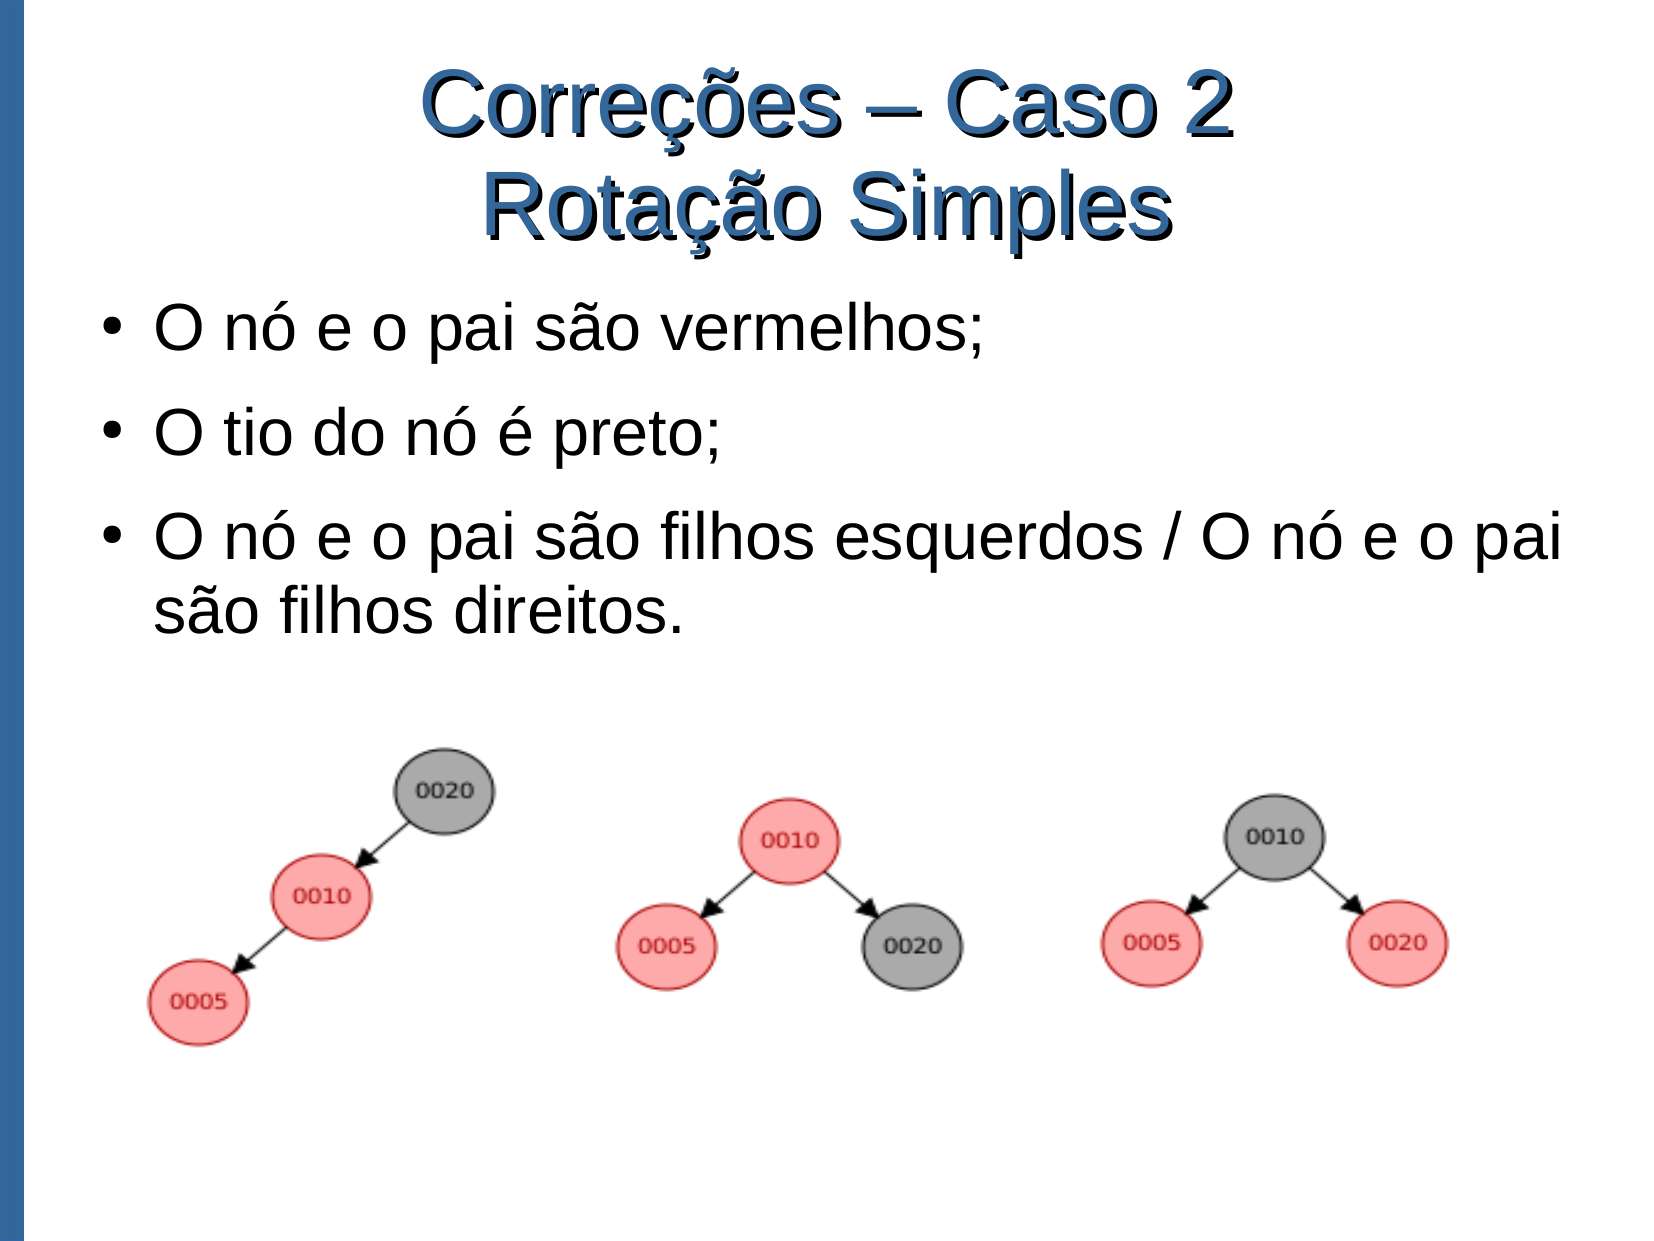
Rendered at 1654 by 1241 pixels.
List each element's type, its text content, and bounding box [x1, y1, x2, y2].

title Correções – Caso 2 Rotação Simples [82, 49, 1571, 257]
picture [579, 785, 1004, 1028]
picture [69, 710, 536, 1075]
list O nó e o pai são vermelhos; O tio do nó é preto; O nó e o pai são filhos esquerdos / O nó e o pai são filhos direitos. [82, 290, 1571, 1010]
picture [1059, 779, 1477, 1027]
